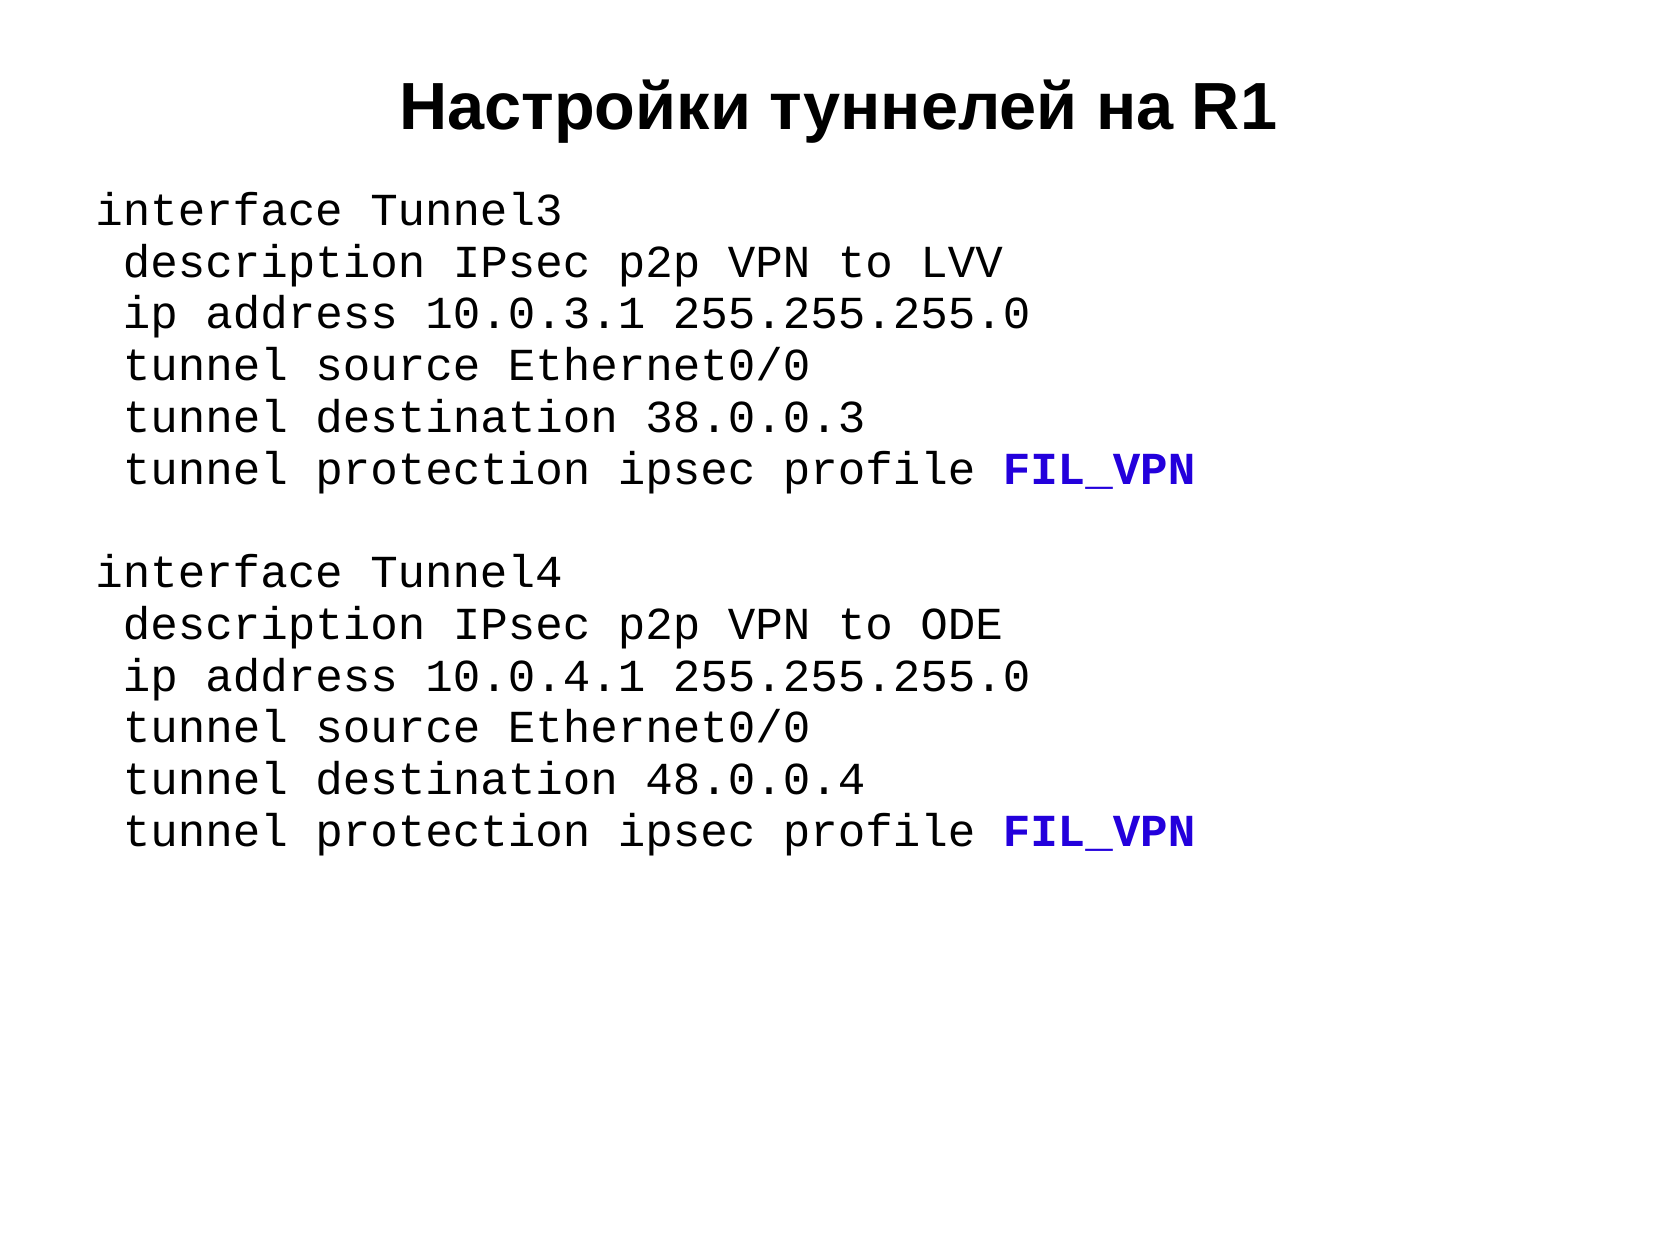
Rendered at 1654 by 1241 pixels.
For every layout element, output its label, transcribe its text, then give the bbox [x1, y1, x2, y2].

list interface Tunnel3 description IPsec p2p VPN to LVV ip address 10.0.3.1 255.255.255.0 tunnel source Ethernet0/0 tunnel destination 38.0.0.3 tunnel protection ipsec profile FIL_VPN interface Tunnel4 description IPsec p2p VPN to ODE ip address 10.0.4.1 255.255.255.0 tunnel source Ethernet0/0 tunnel destination 48.0.0.4 tunnel protection ipsec profile FIL_VPN [95, 187, 1538, 1208]
text_box Настройки туннелей на R1 [64, 37, 1613, 151]
